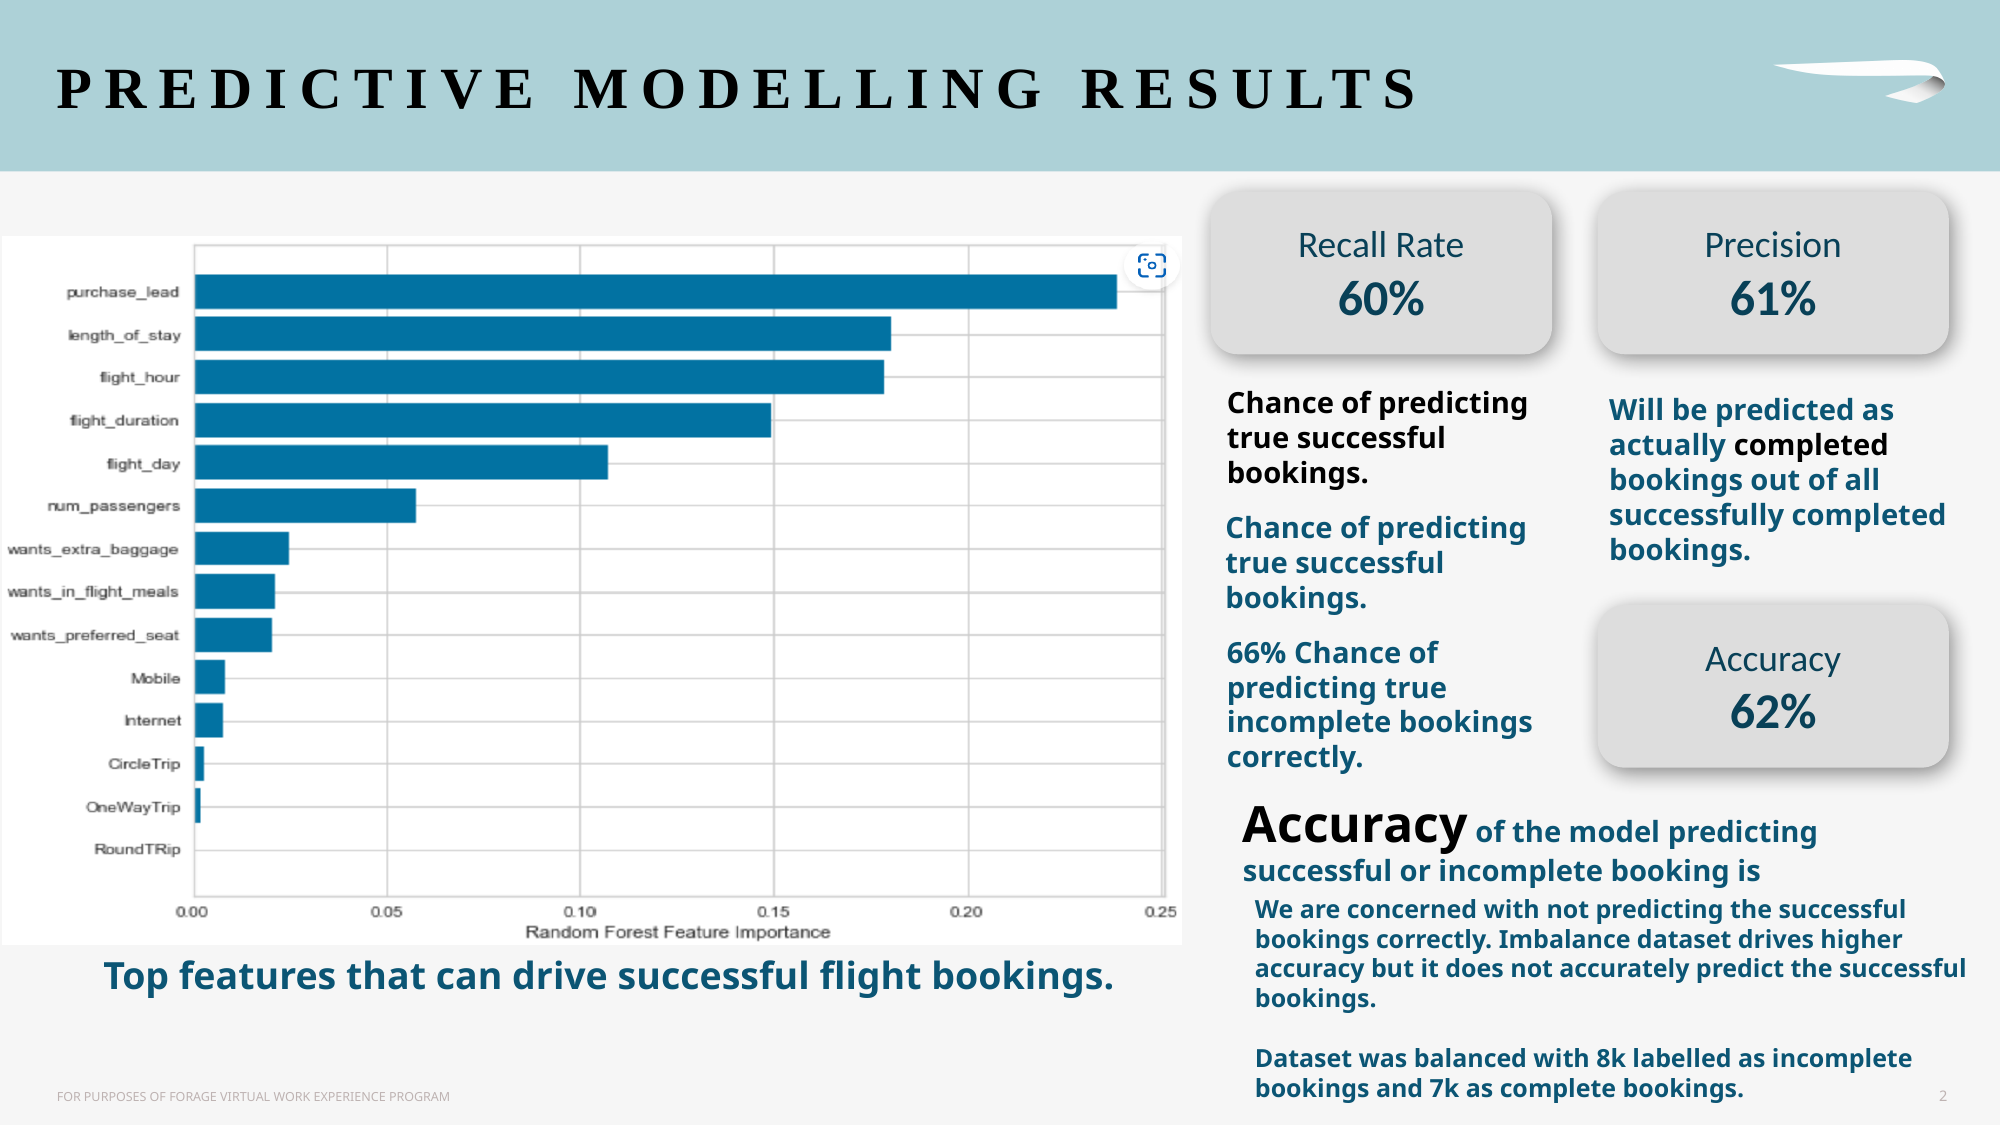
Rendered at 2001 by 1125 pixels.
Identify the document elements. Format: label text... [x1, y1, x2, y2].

text_box Chance of predicting true successful bookings. [1210, 501, 1564, 627]
text_box Top features that can drive successful flight bookings. [88, 944, 1181, 1003]
title Predictive modelling results [56, 53, 1500, 126]
text_box Precision 61% [1597, 191, 1949, 355]
text_box Accuracy 62% [1597, 605, 1949, 768]
text_box Will be predicted as actually completed bookings out of all successfully completed bookings. [1594, 383, 1971, 576]
text_box 66% Chance of predicting true incomplete bookings correctly. [1212, 626, 1565, 752]
text_box We are concerned with not predicting the successful bookings correctly. Imbalance dataset drives higher accuracy but it does not accurately predict the successful bookings. Dataset was balanced with 8k labelled as incomplete bookings and 7k as complete bookings. [1240, 885, 2000, 1075]
picture [2, 236, 1182, 945]
text_box Accuracy of the model predicting successful or incomplete booking is [1228, 785, 1988, 916]
text_box Recall Rate 60% [1210, 191, 1553, 355]
text_box Chance of predicting true successful bookings. [1212, 377, 1565, 502]
picture [1773, 60, 1945, 103]
